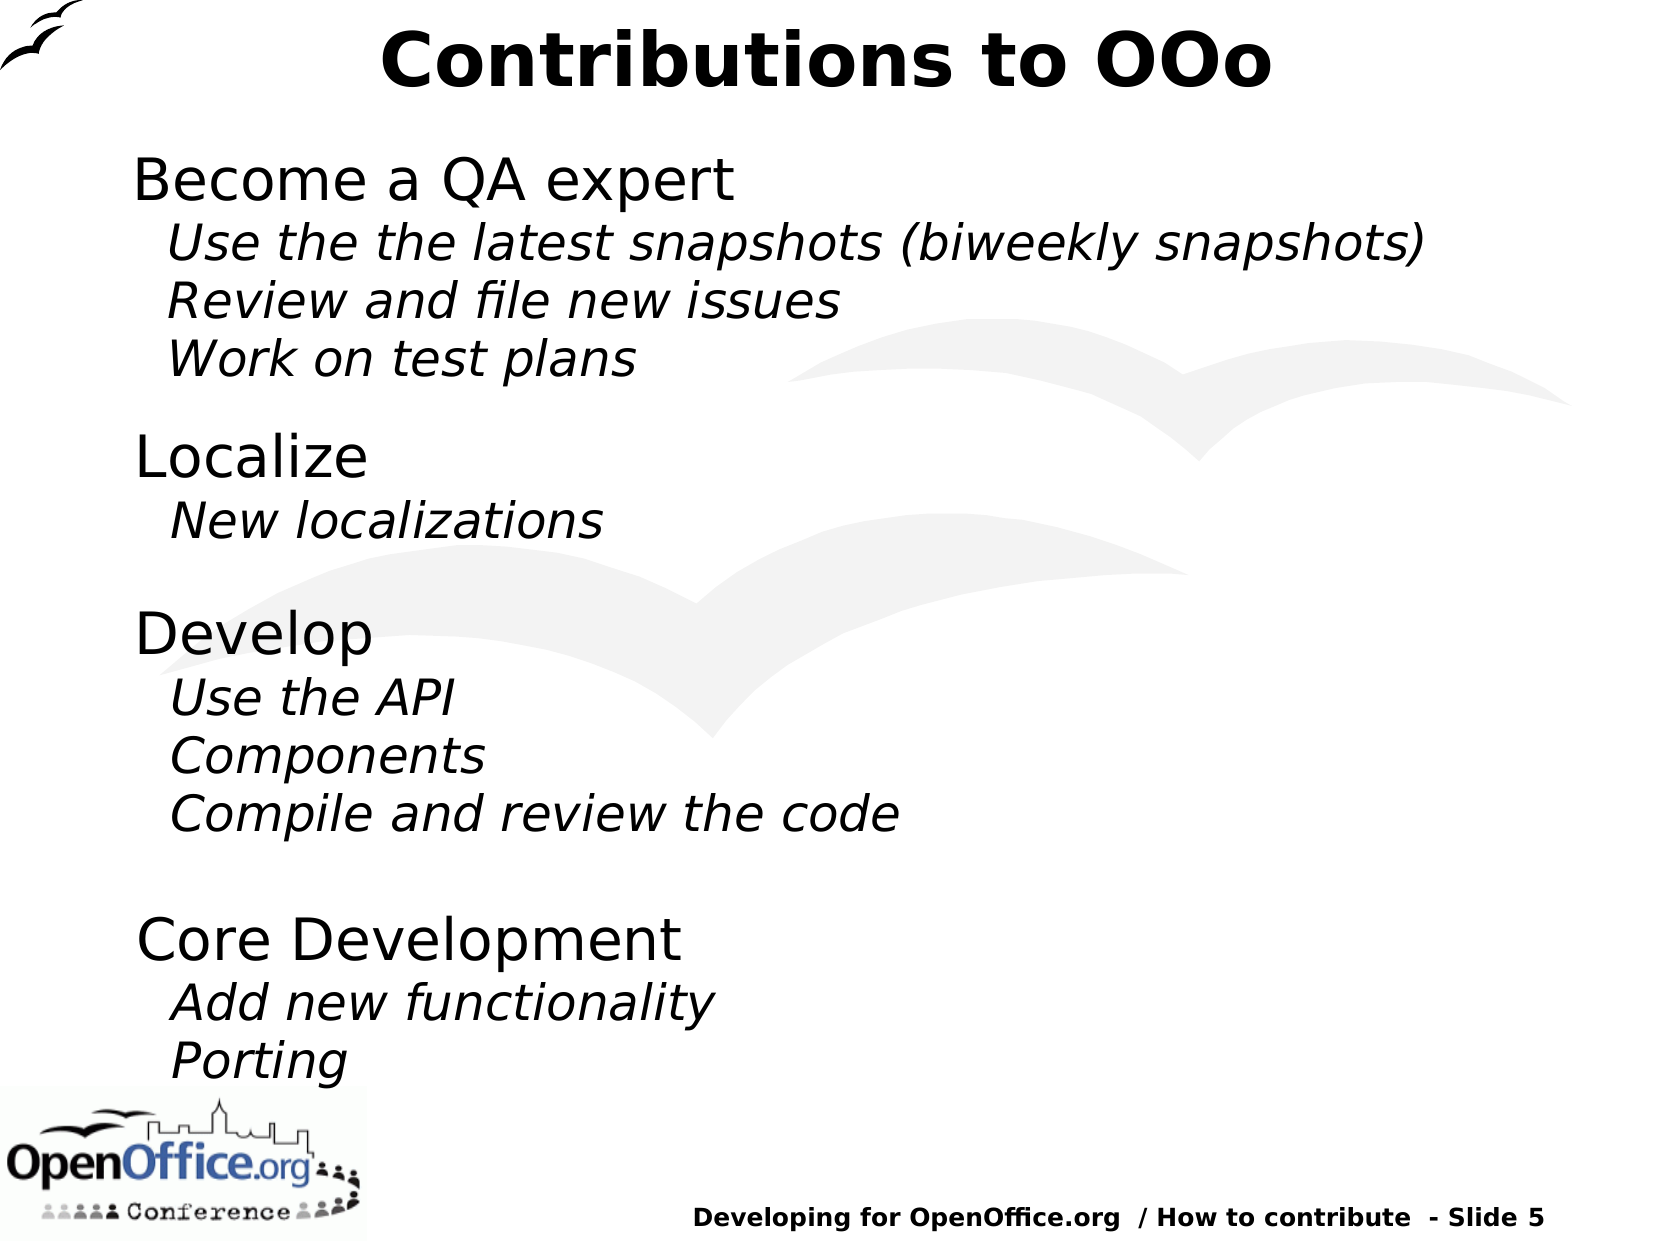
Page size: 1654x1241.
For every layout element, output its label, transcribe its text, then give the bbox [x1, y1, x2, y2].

text_box Core Development Add new functionality Porting [100, 906, 1541, 1122]
picture [0, 1086, 367, 1241]
title Contributions to OOo [0, 0, 1654, 121]
text_box Localize New localizations [99, 423, 1525, 678]
text_box Become a QA expert Use the the latest snapshots (biweekly snapshots) Review and file new issues Work on test plans [96, 146, 1531, 423]
text_box Develop Use the API Components Compile and review the code [99, 678, 1525, 855]
